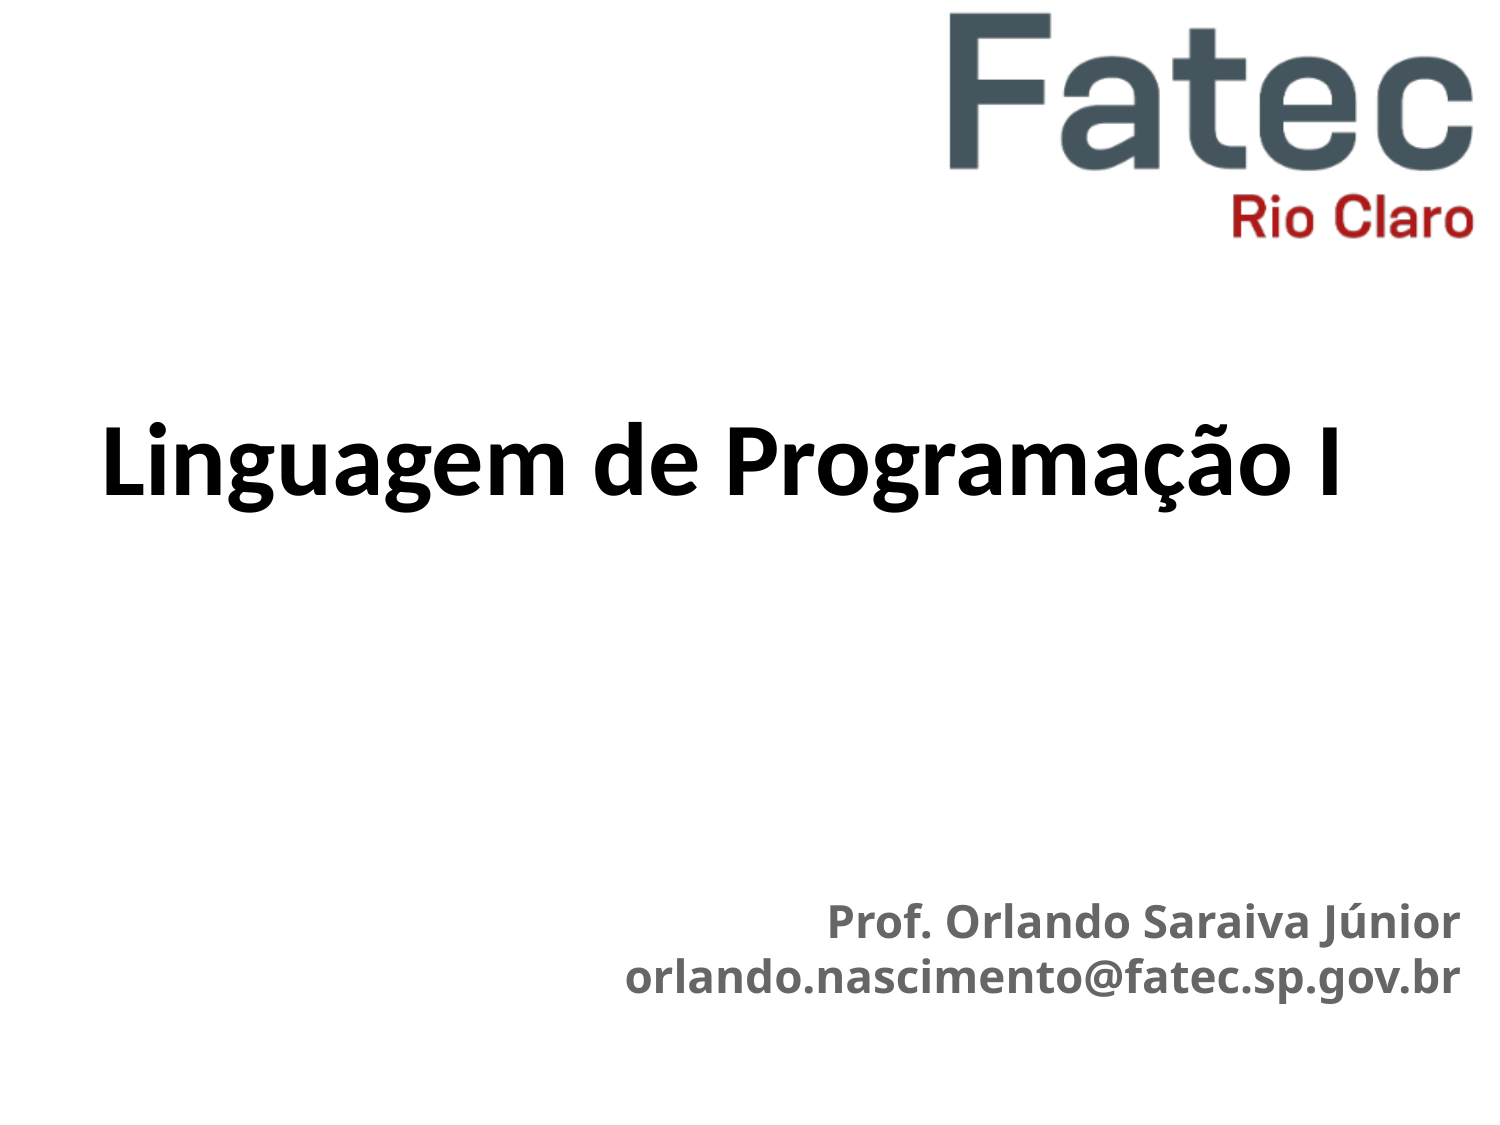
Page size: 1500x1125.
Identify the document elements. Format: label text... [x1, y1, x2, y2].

text_box Linguagem de Programação I [59, 383, 1388, 524]
text_box Prof. Orlando Saraiva Júnior orlando.nascimento@fatec.sp.gov.br [29, 885, 1477, 1011]
picture [944, 3, 1484, 248]
